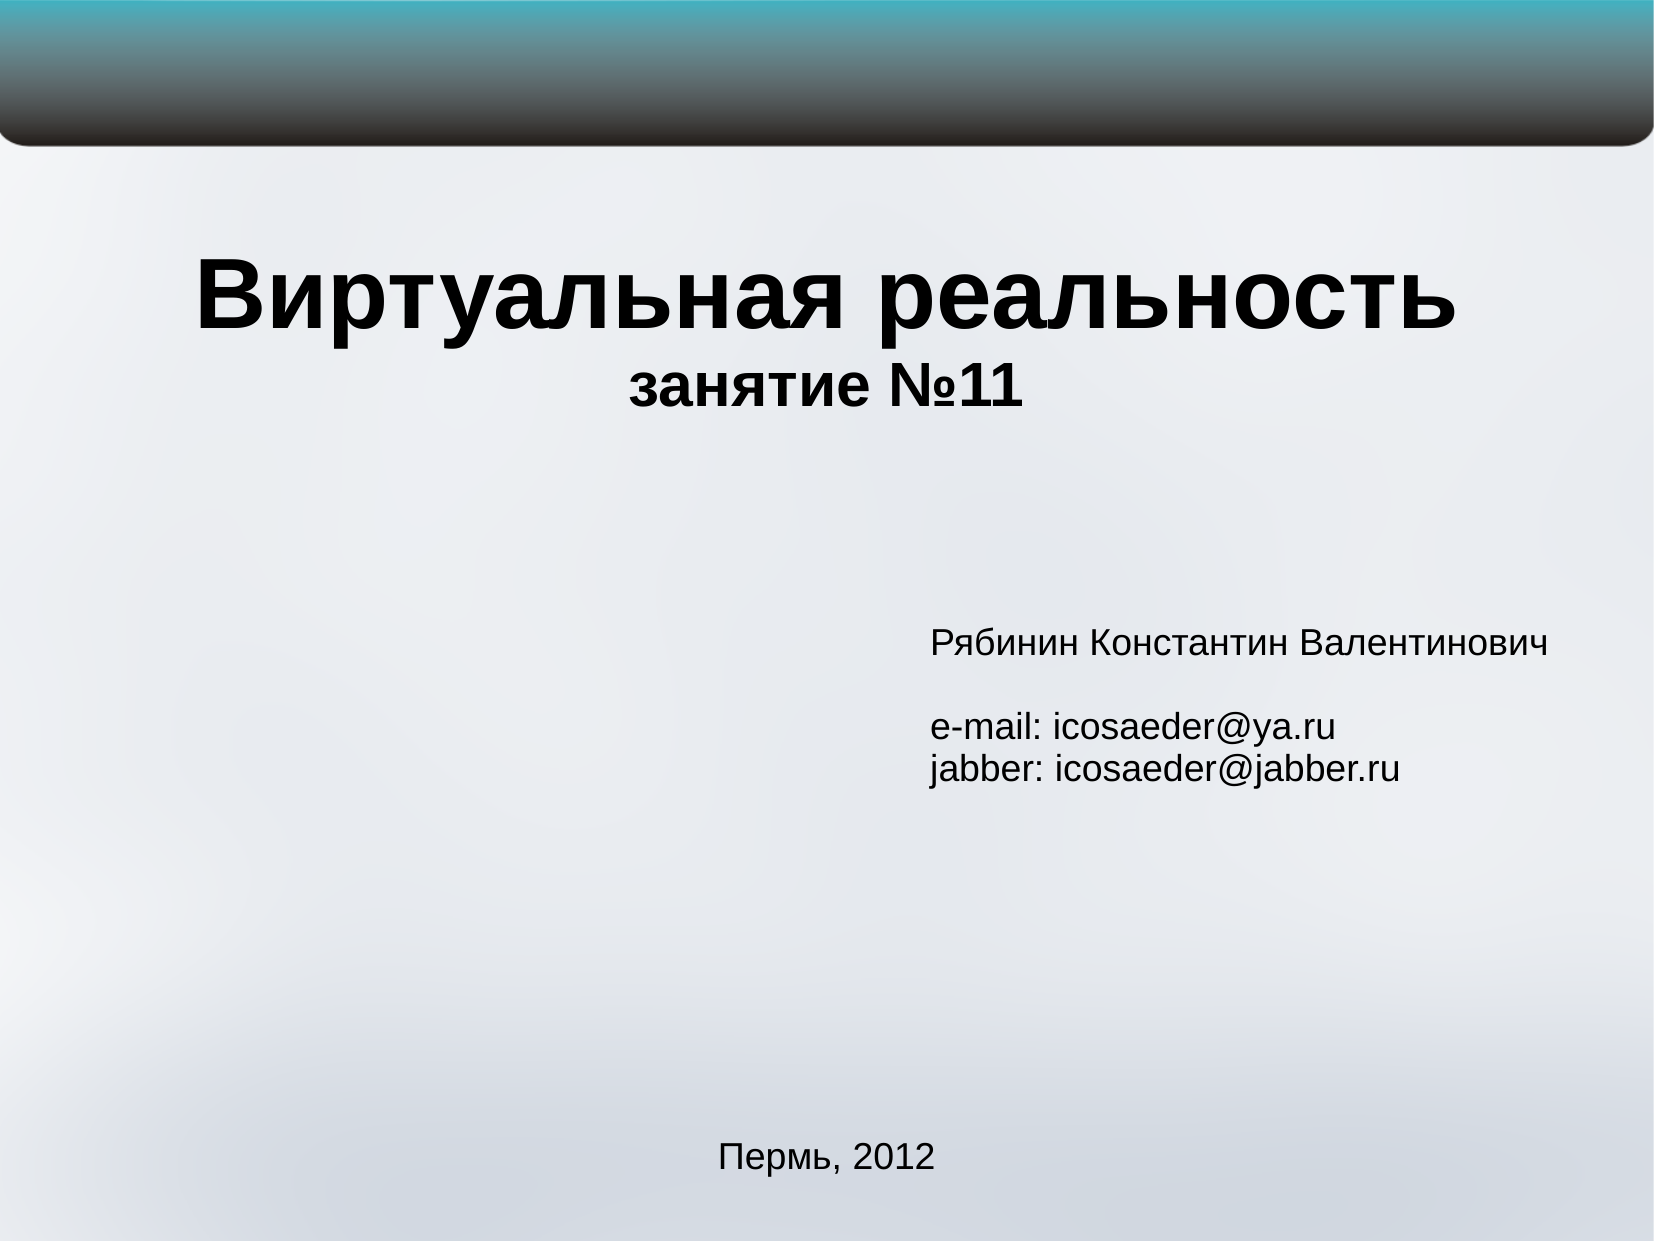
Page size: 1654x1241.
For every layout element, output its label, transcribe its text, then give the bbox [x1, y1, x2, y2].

text_box Рябинин Константин Валентинович e-mail: icosaeder@ya.ru jabber: icosaeder@jabber.ru [915, 614, 1595, 797]
text_box Пермь, 2012 [590, 1127, 1063, 1185]
picture [0, 0, 1654, 1241]
text_box Виртуальная реальность занятие №11 [147, 230, 1506, 427]
